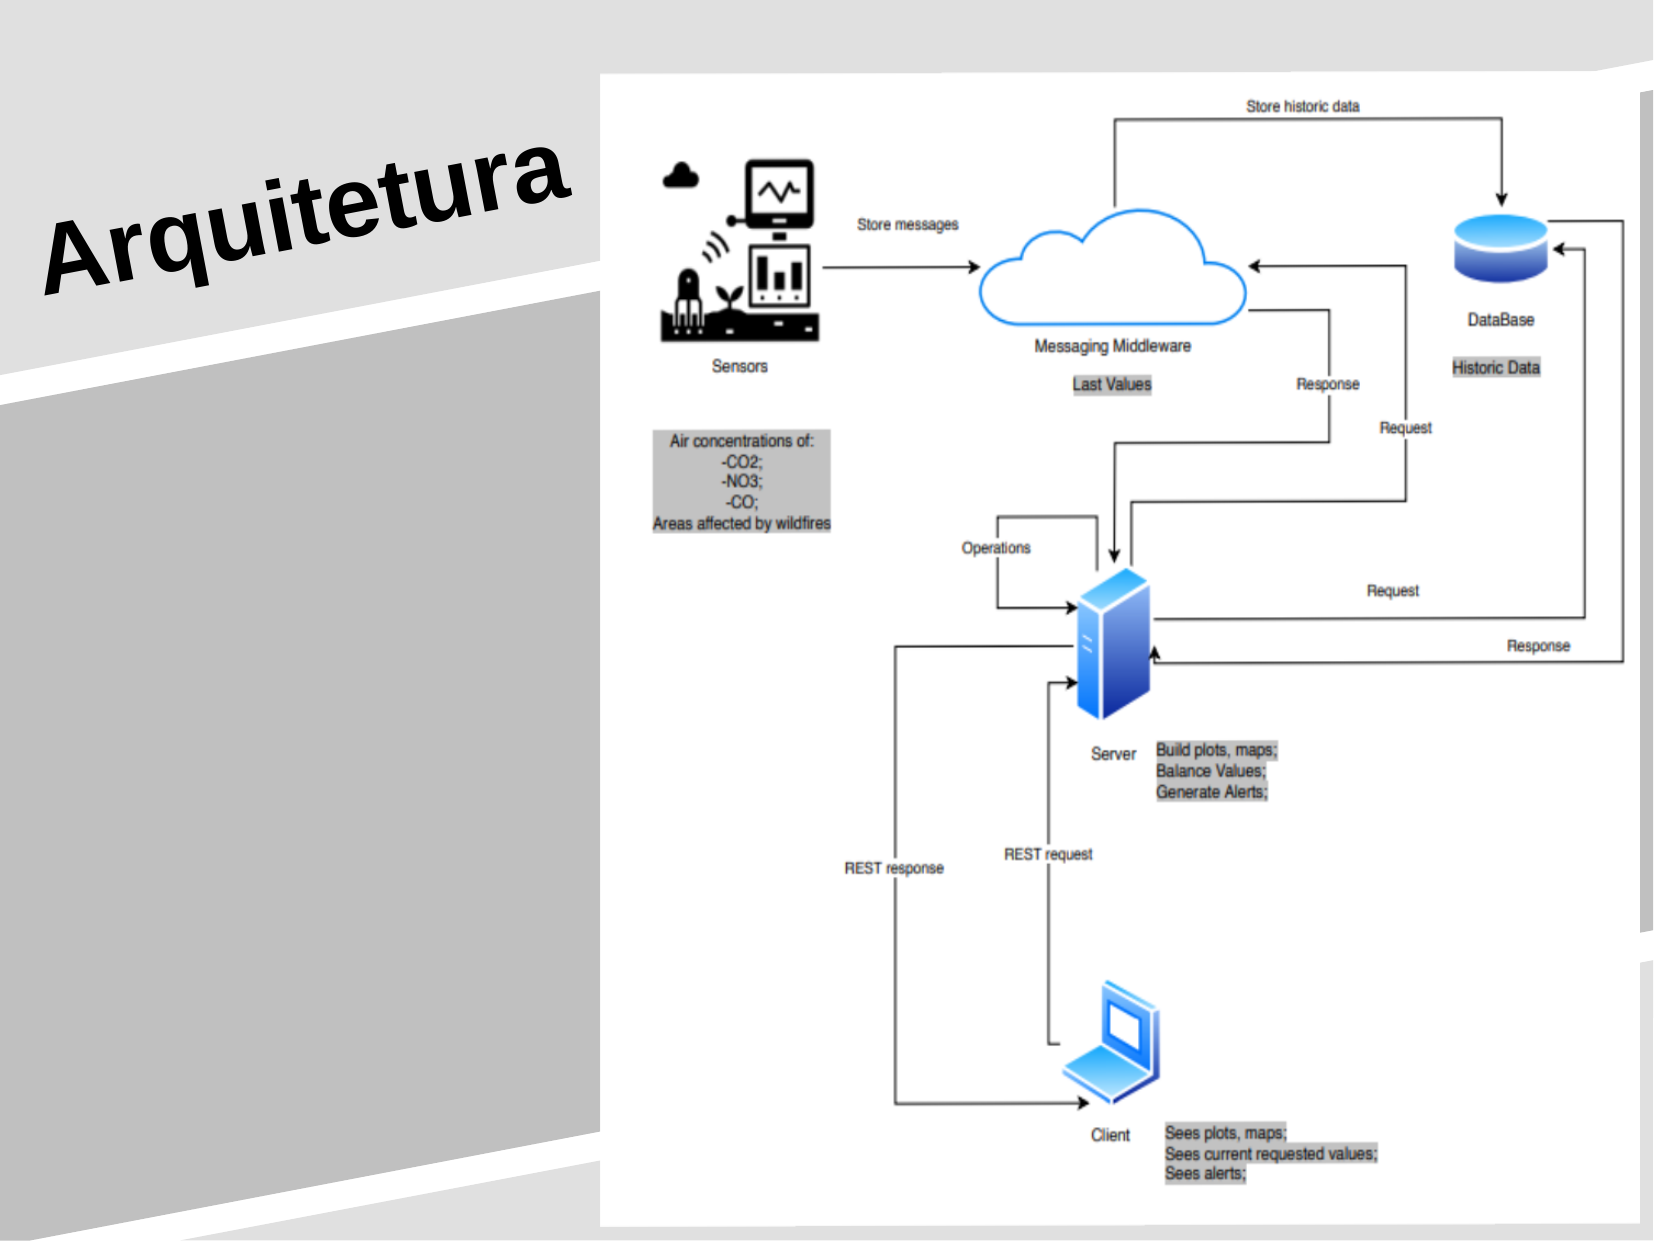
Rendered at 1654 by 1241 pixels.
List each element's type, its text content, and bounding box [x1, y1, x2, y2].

title Arquitetura [17, 0, 1515, 365]
picture [599, 70, 1640, 1228]
